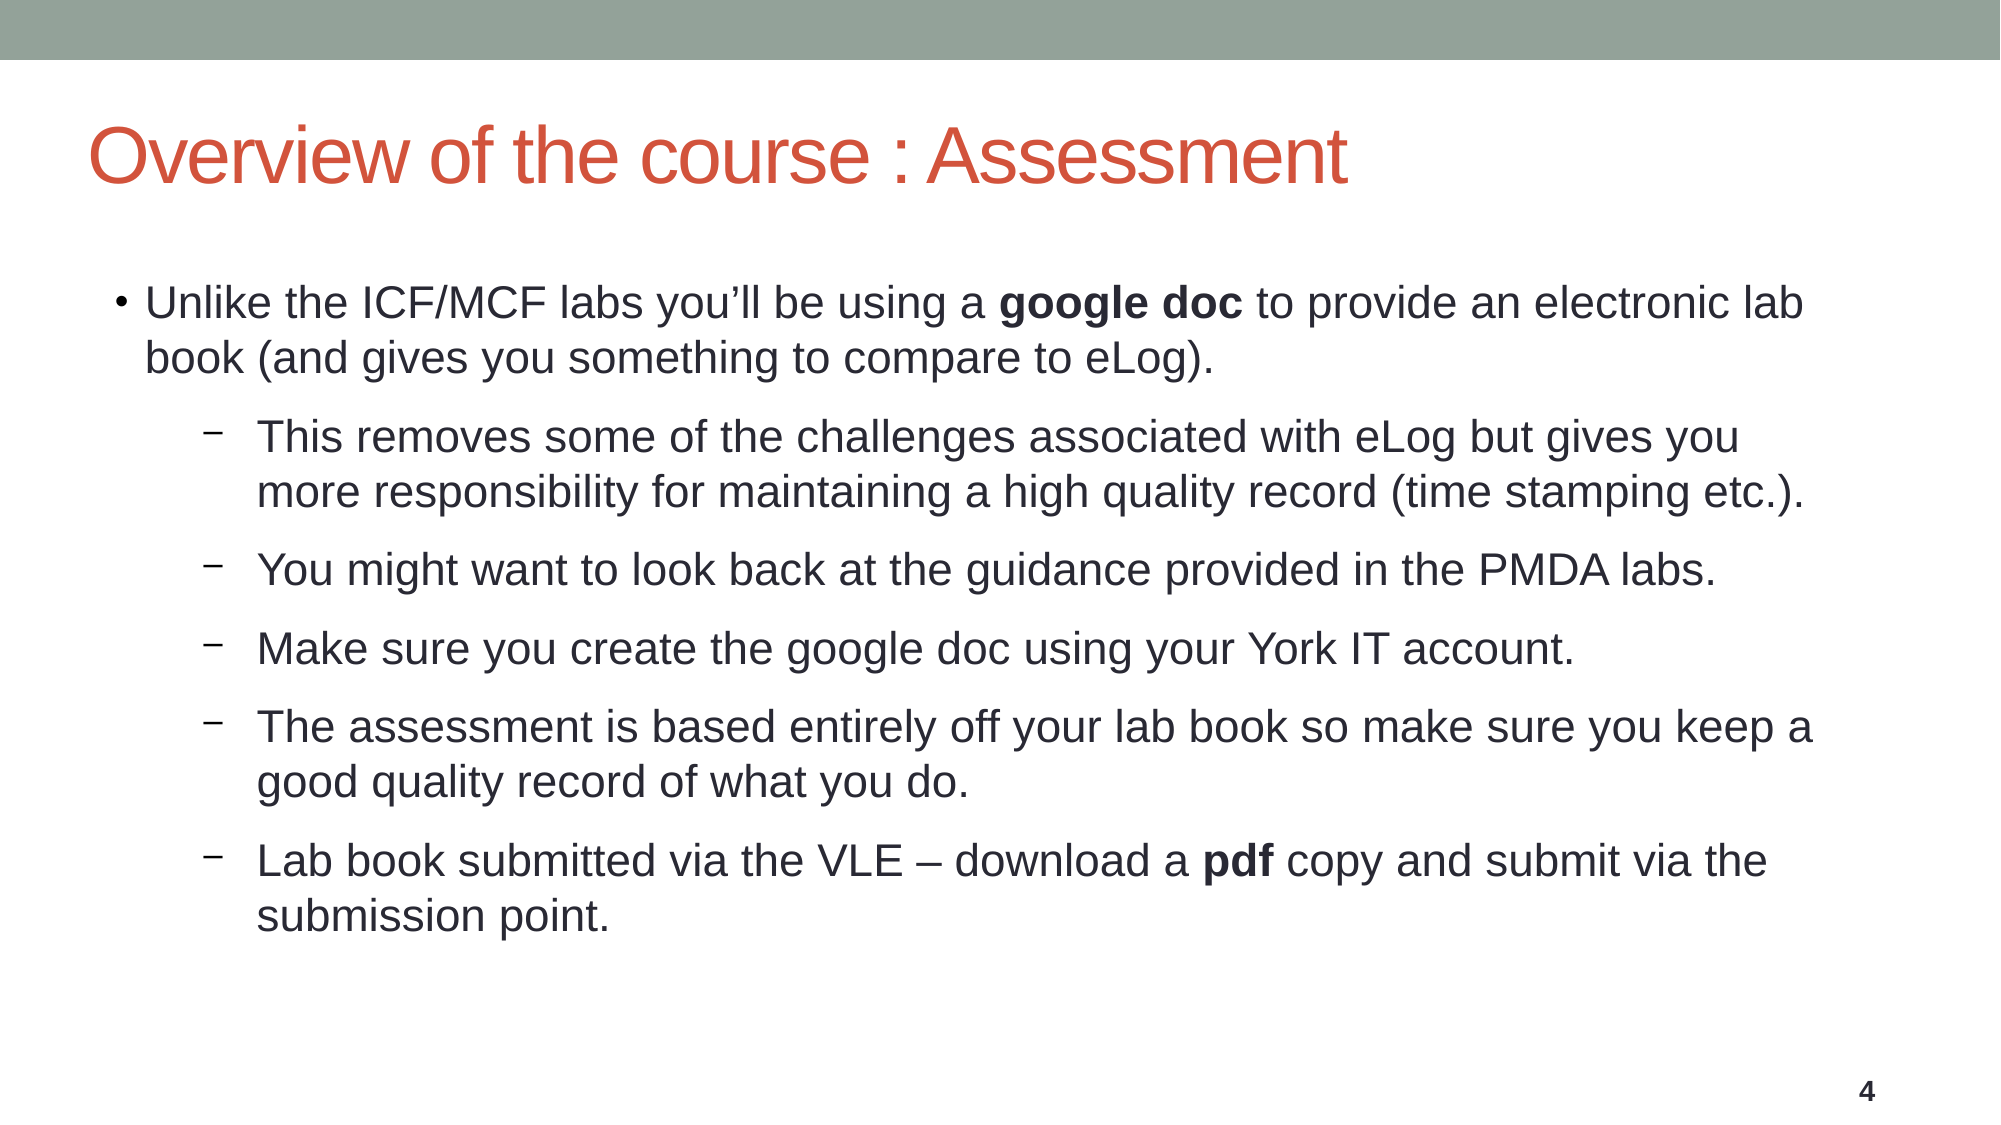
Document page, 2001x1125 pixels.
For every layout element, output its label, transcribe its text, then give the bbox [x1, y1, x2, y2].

slide_number <number> [1779, 1062, 1955, 1117]
list Unlike the ICF/MCF labs you’ll be using a google doc to provide an electronic lab book (and gives you something to compare to eLog). This removes some of the challenges associated with eLog but gives you more responsibility for maintaining a high quality record (time stamping etc.). You might want to look back at the guidance provided in the PMDA labs. Make sure you create the google doc using your York IT account. The assessment is based entirely off your lab book so make sure you keep a good quality record of what you do. Lab book submitted via the VLE – download a pdf copy and submit via the submission point. [99, 200, 1868, 1036]
title Overview of the course : Assessment [72, 95, 1922, 208]
